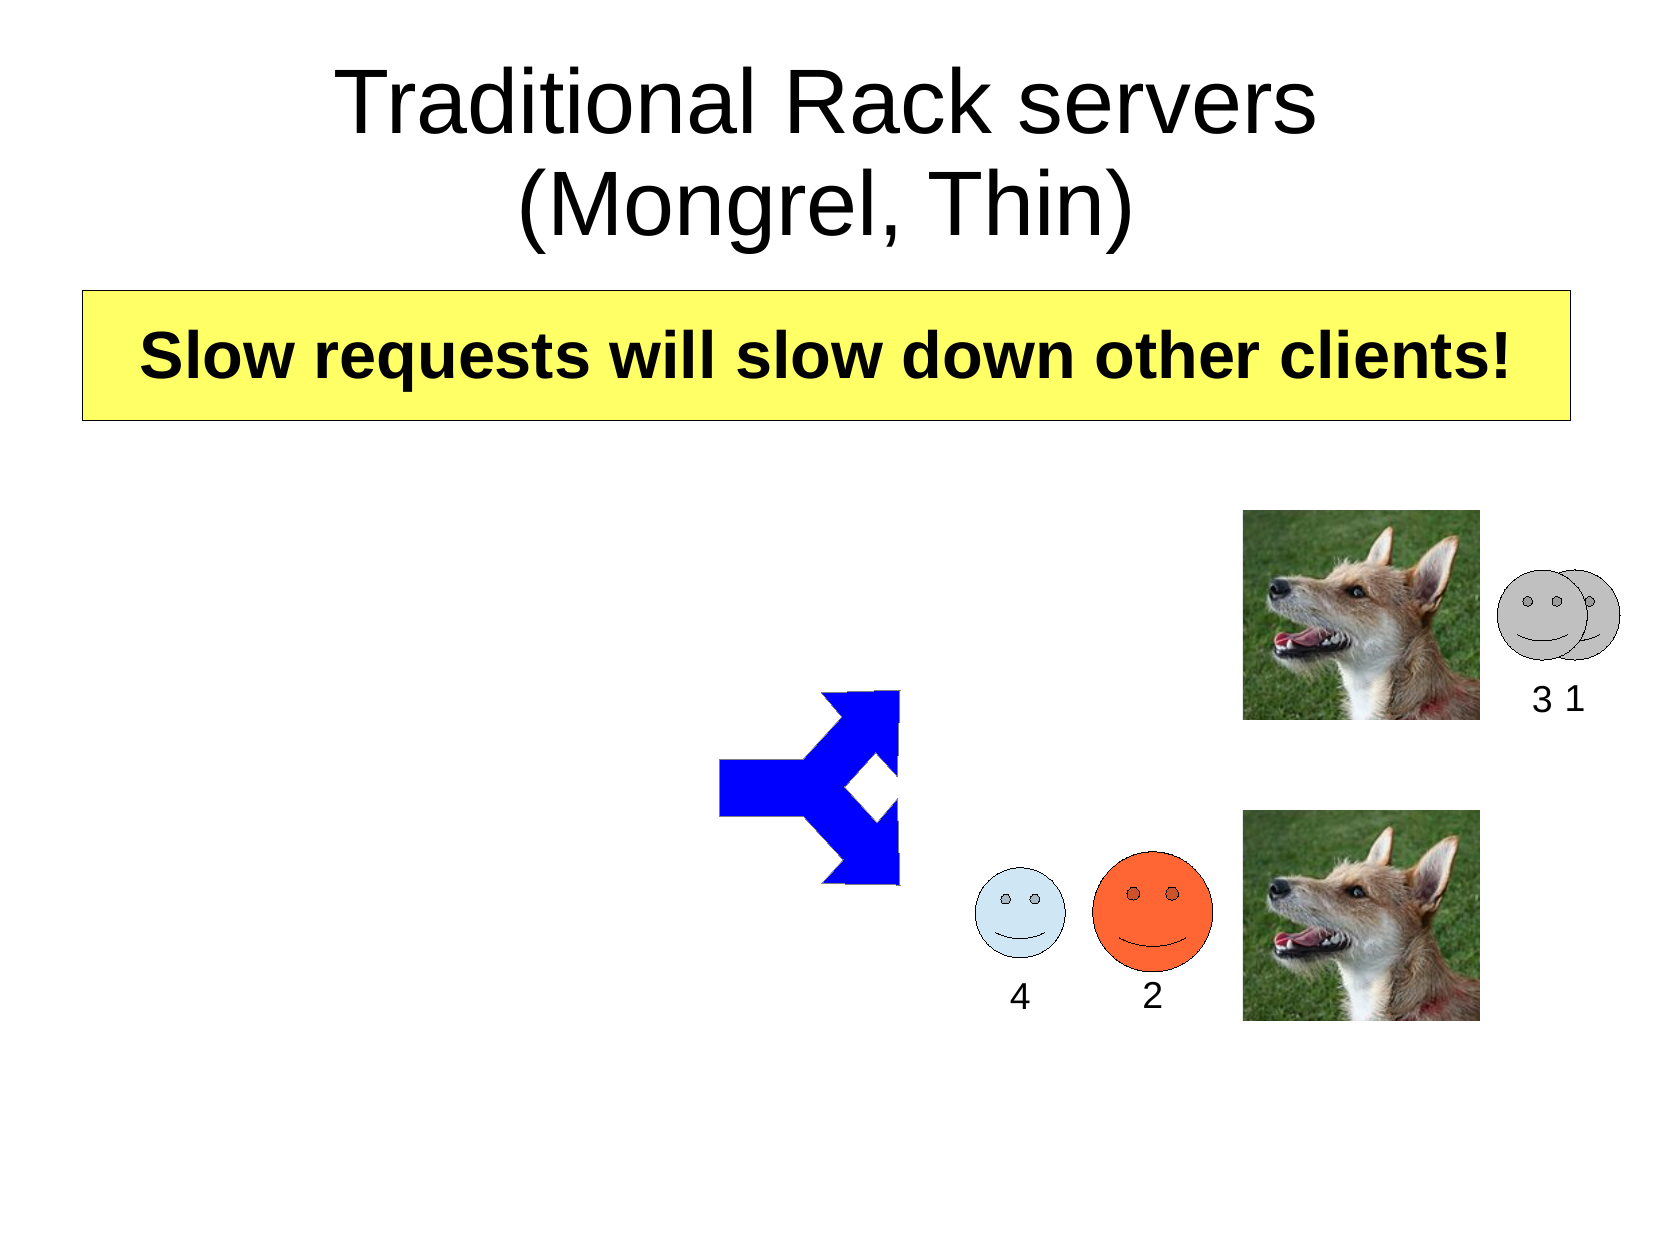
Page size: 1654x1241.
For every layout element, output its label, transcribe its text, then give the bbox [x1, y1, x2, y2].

text_box 4 [975, 867, 1066, 958]
picture [1242, 810, 1480, 1021]
text_box 2 [1092, 851, 1213, 972]
text_box 1 [1559, 569, 1621, 661]
picture [1242, 510, 1480, 720]
title Traditional Rack servers (Mongrel, Thin) [82, 49, 1571, 257]
text_box [719, 690, 901, 886]
list Slow requests will slow down other clients! [82, 290, 1571, 421]
text_box 3 [1497, 570, 1588, 661]
